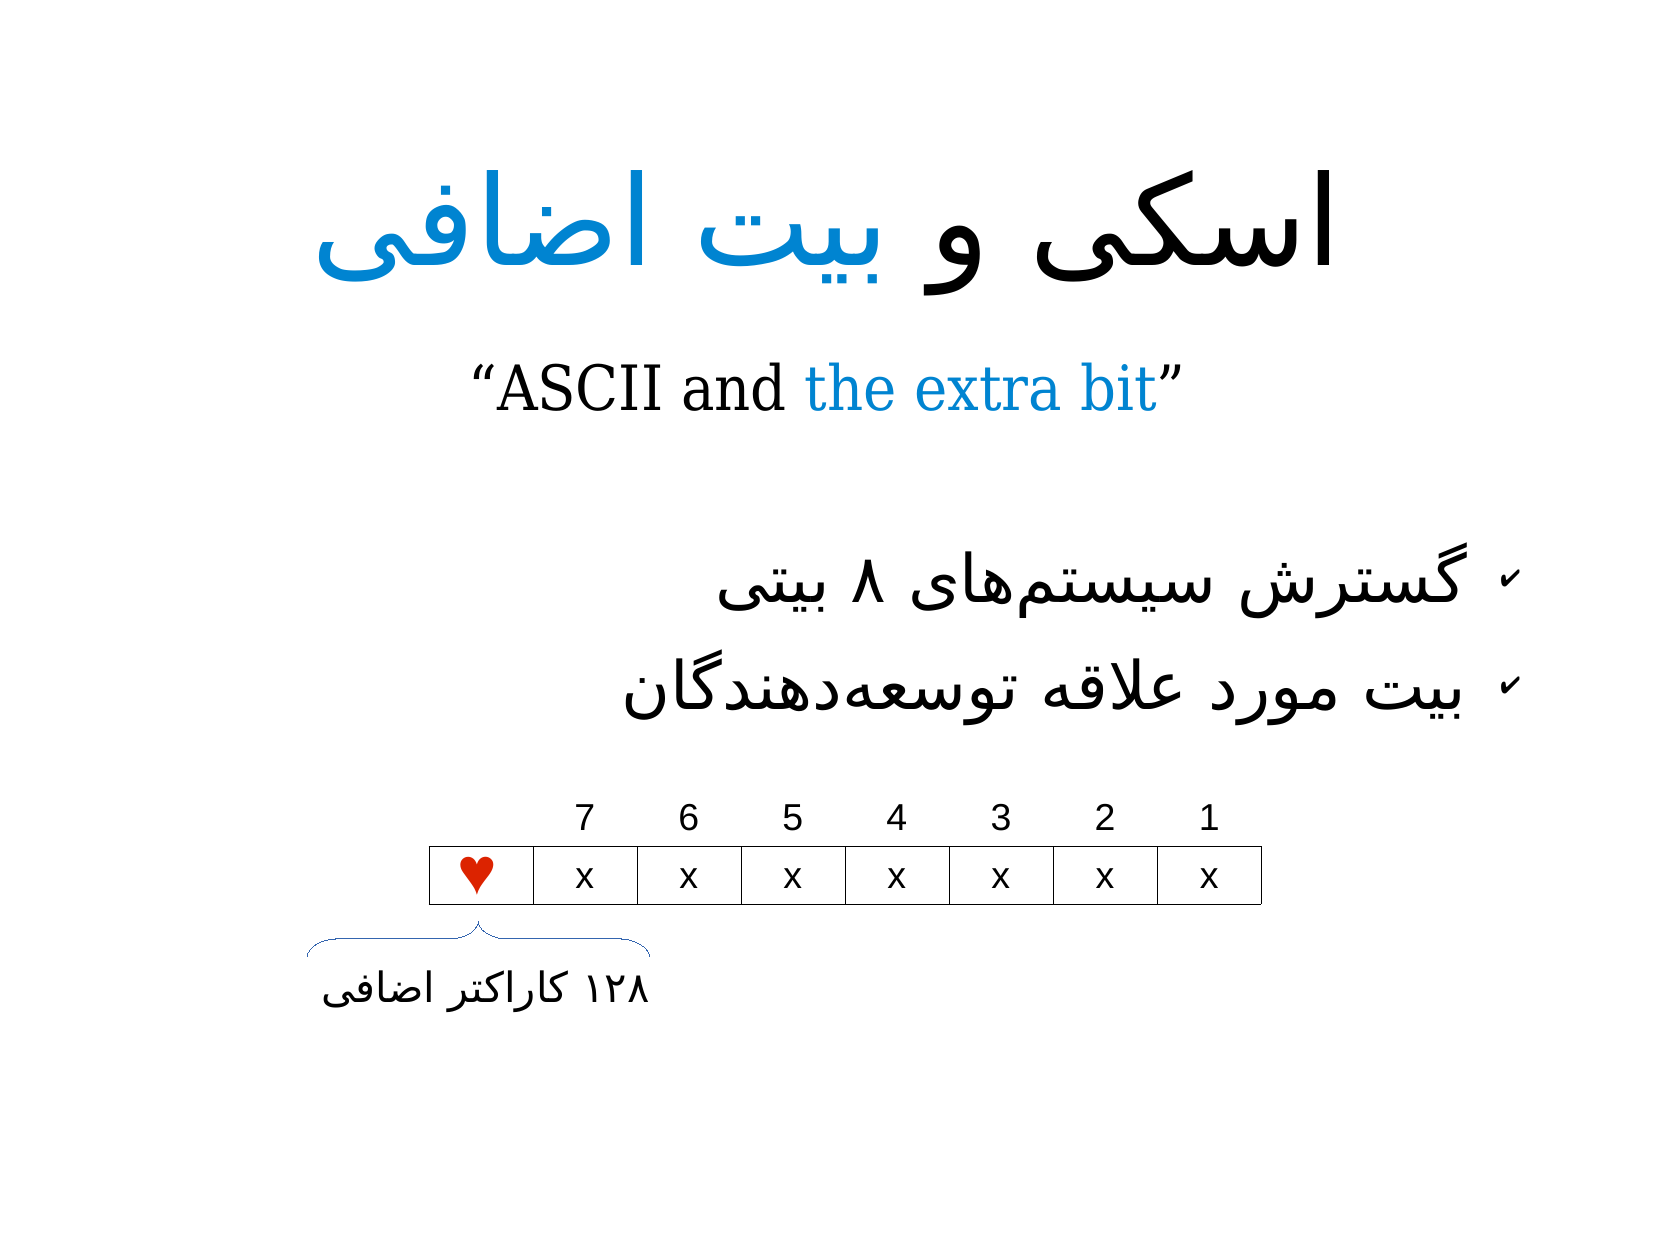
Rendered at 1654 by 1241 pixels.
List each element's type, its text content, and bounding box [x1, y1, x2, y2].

table_cell x [742, 847, 845, 904]
table_header 5 [741, 789, 845, 846]
table_header 2 [1053, 789, 1157, 846]
table_header 7 [533, 789, 637, 846]
table_cell x [534, 847, 637, 904]
table_header 4 [845, 789, 949, 846]
text_box اسکی و بیت اضافی “ASCII and the extra bit” [82, 49, 1571, 526]
table_cell x [950, 847, 1053, 904]
table_cell x [1158, 847, 1261, 904]
table_header 6 [637, 789, 741, 846]
table_cell x [638, 847, 741, 904]
table_cell [430, 847, 442, 904]
table_header 1 [1157, 789, 1261, 846]
table_header 3 [949, 789, 1053, 846]
table_cell x [1054, 847, 1157, 904]
table_header [429, 789, 533, 846]
text_box ♥ [442, 826, 513, 923]
list گسترش سیستم‌های ۸ بیتی بیت مورد علاقه توسعه‌دهندگان [82, 540, 1538, 1146]
table_cell [513, 847, 533, 904]
table_cell x [846, 847, 949, 904]
text_box ۱۲۸ کاراکتر اضافی [271, 964, 1288, 1028]
